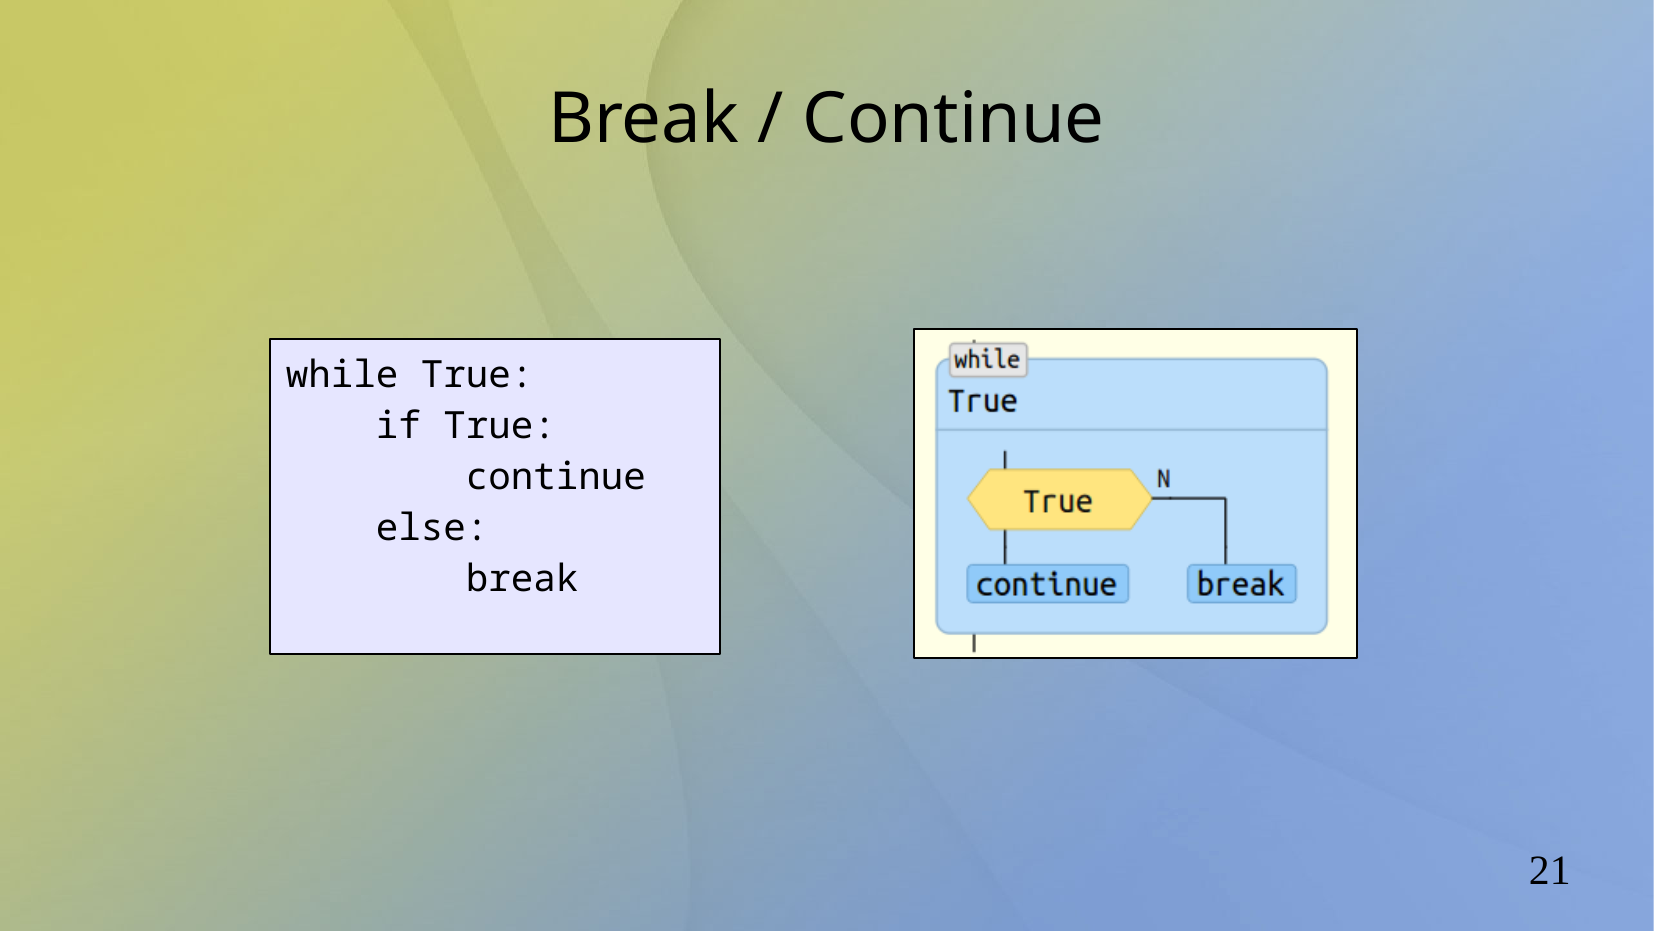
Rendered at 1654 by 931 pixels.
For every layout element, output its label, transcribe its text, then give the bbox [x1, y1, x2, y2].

title Break / Continue [82, 37, 1571, 193]
picture [0, 0, 1654, 931]
text_box while True: if True: continue else: break [270, 339, 721, 655]
